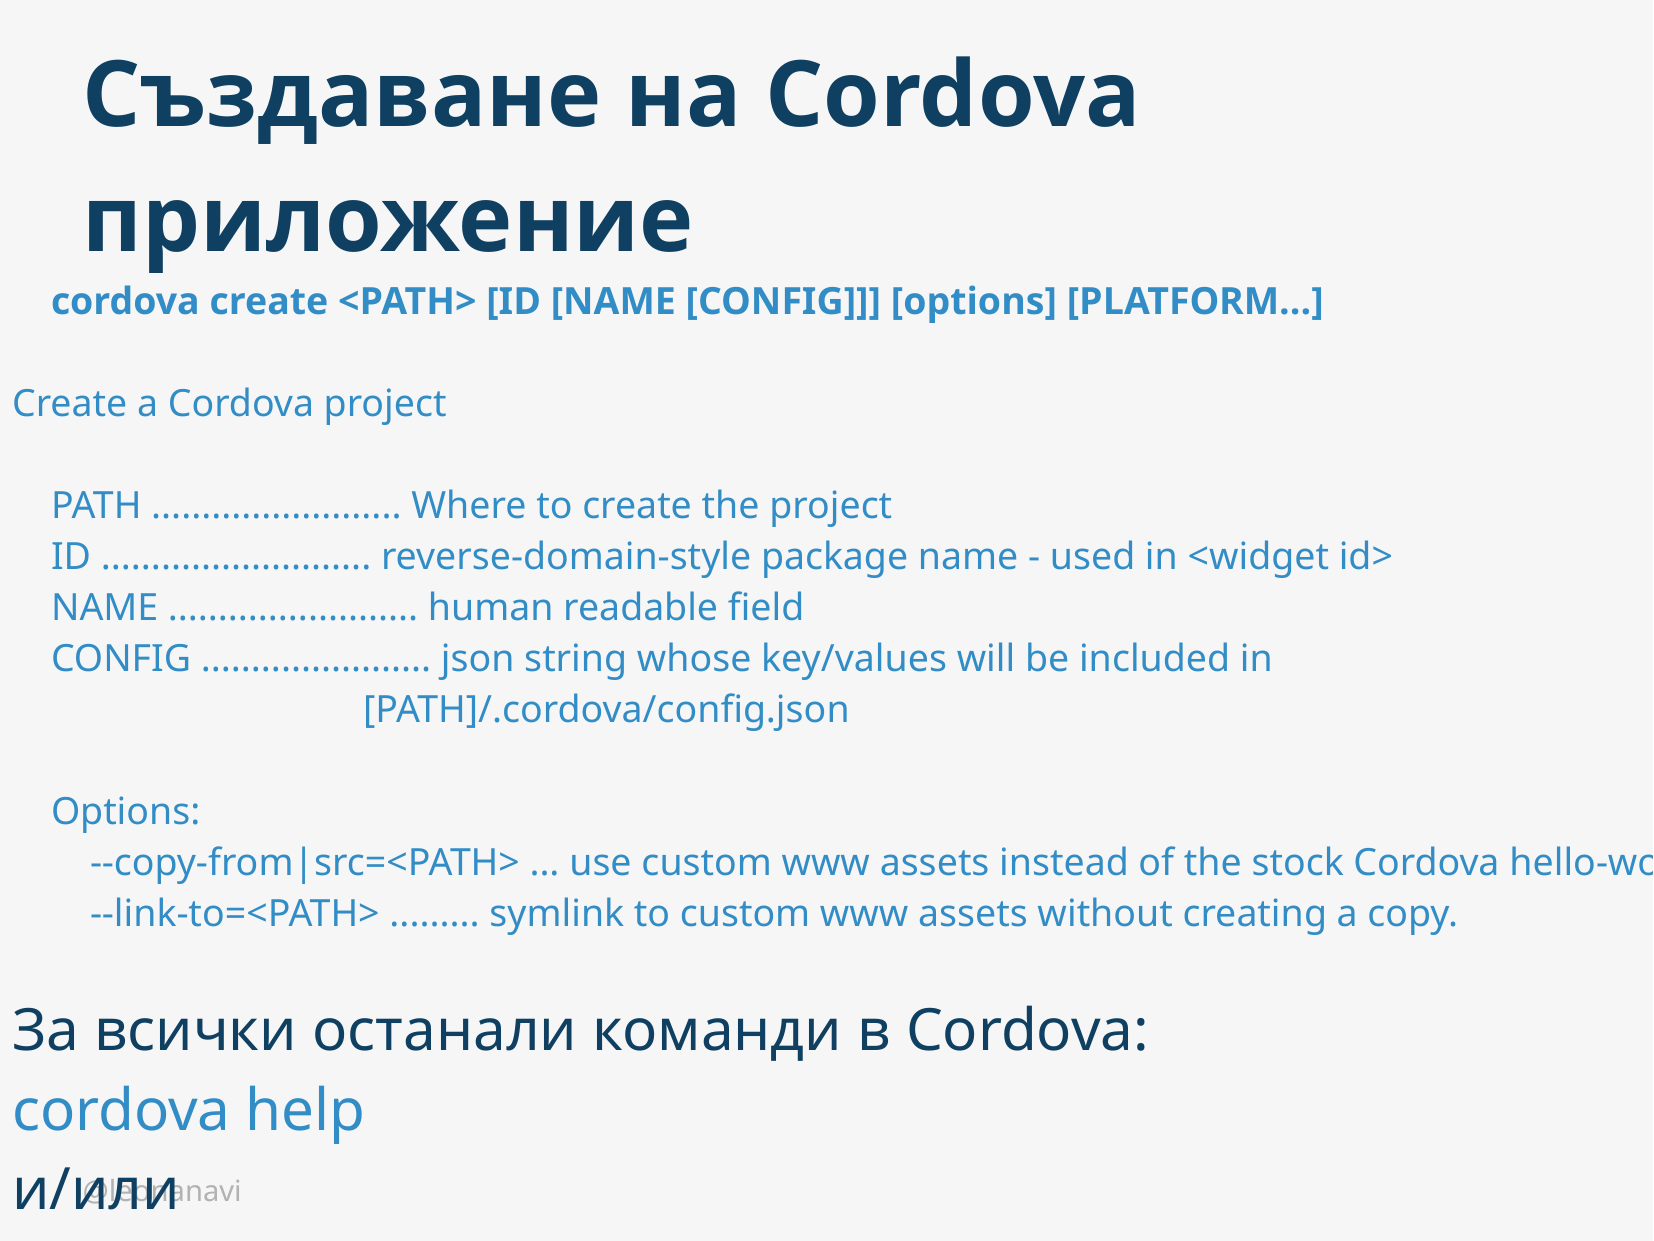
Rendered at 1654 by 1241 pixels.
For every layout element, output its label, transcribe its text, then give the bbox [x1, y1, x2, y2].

text_box cordova create <PATH> [ID [NAME [CONFIG]]] [options] [PLATFORM...] Create a Cordova project PATH ......................... Where to create the project ID ........................... reverse-domain-style package name - used in <widget id> NAME ......................... human readable field CONFIG ....................... json string whose key/values will be included in [PATH]/.cordova/config.json Options: --copy-from|src=<PATH> ... use custom www assets instead of the stock Cordova hello-world. --link-to=<PATH> ......... symlink to custom www assets without creating a copy. За всички останали команди в Cordova: cordova help и/или http://cordova.apache.org/docs/en/4.0.0/guide_cli_index.md.html [0, 266, 1653, 1241]
title Създаване на Cordova приложение [82, 45, 1571, 261]
